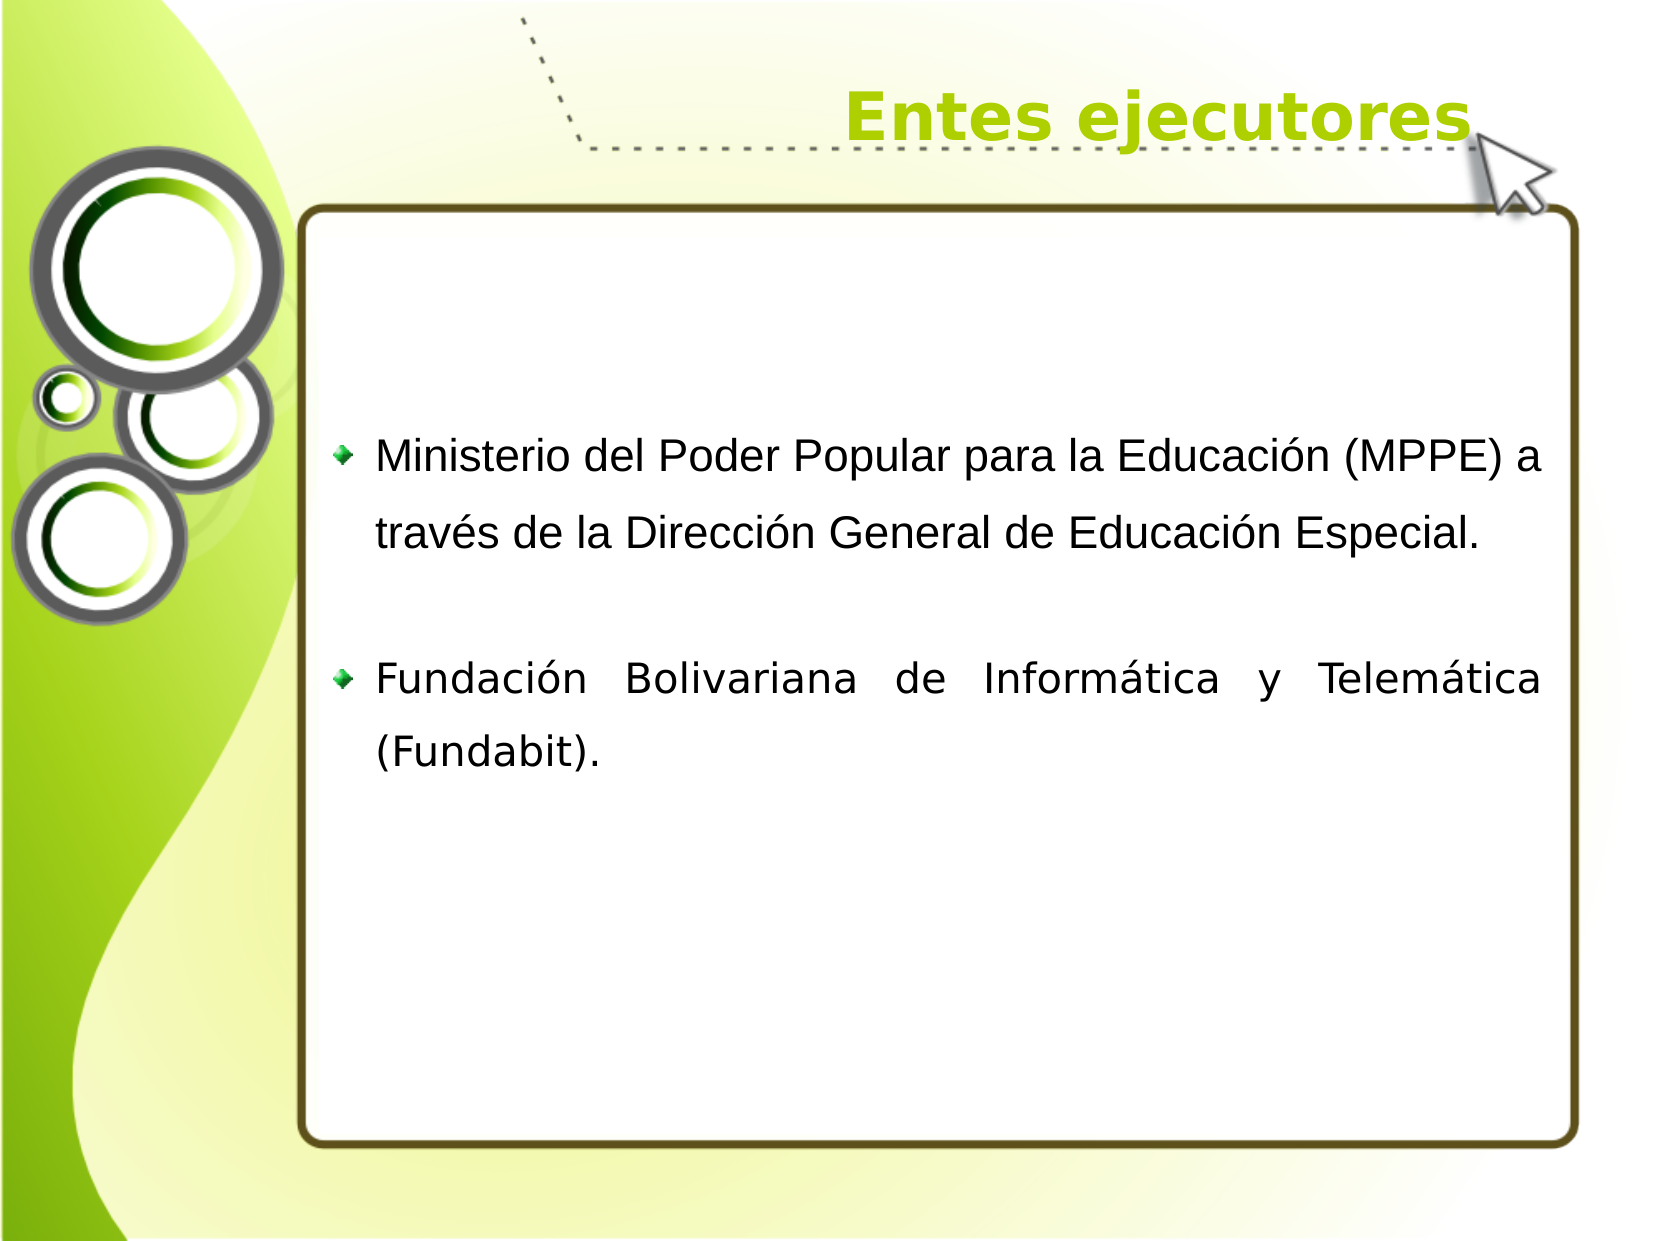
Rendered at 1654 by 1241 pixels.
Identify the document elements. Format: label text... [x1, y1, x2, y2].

text_box Entes ejecutores [720, 70, 1489, 164]
text_box Ministerio del Poder Popular para la Educación (MPPE) a través de la Dirección General de Educación Especial. Fundación Bolivariana de Informática y Telemática (Fundabit). [318, 236, 1560, 1134]
picture [0, 0, 1654, 1241]
